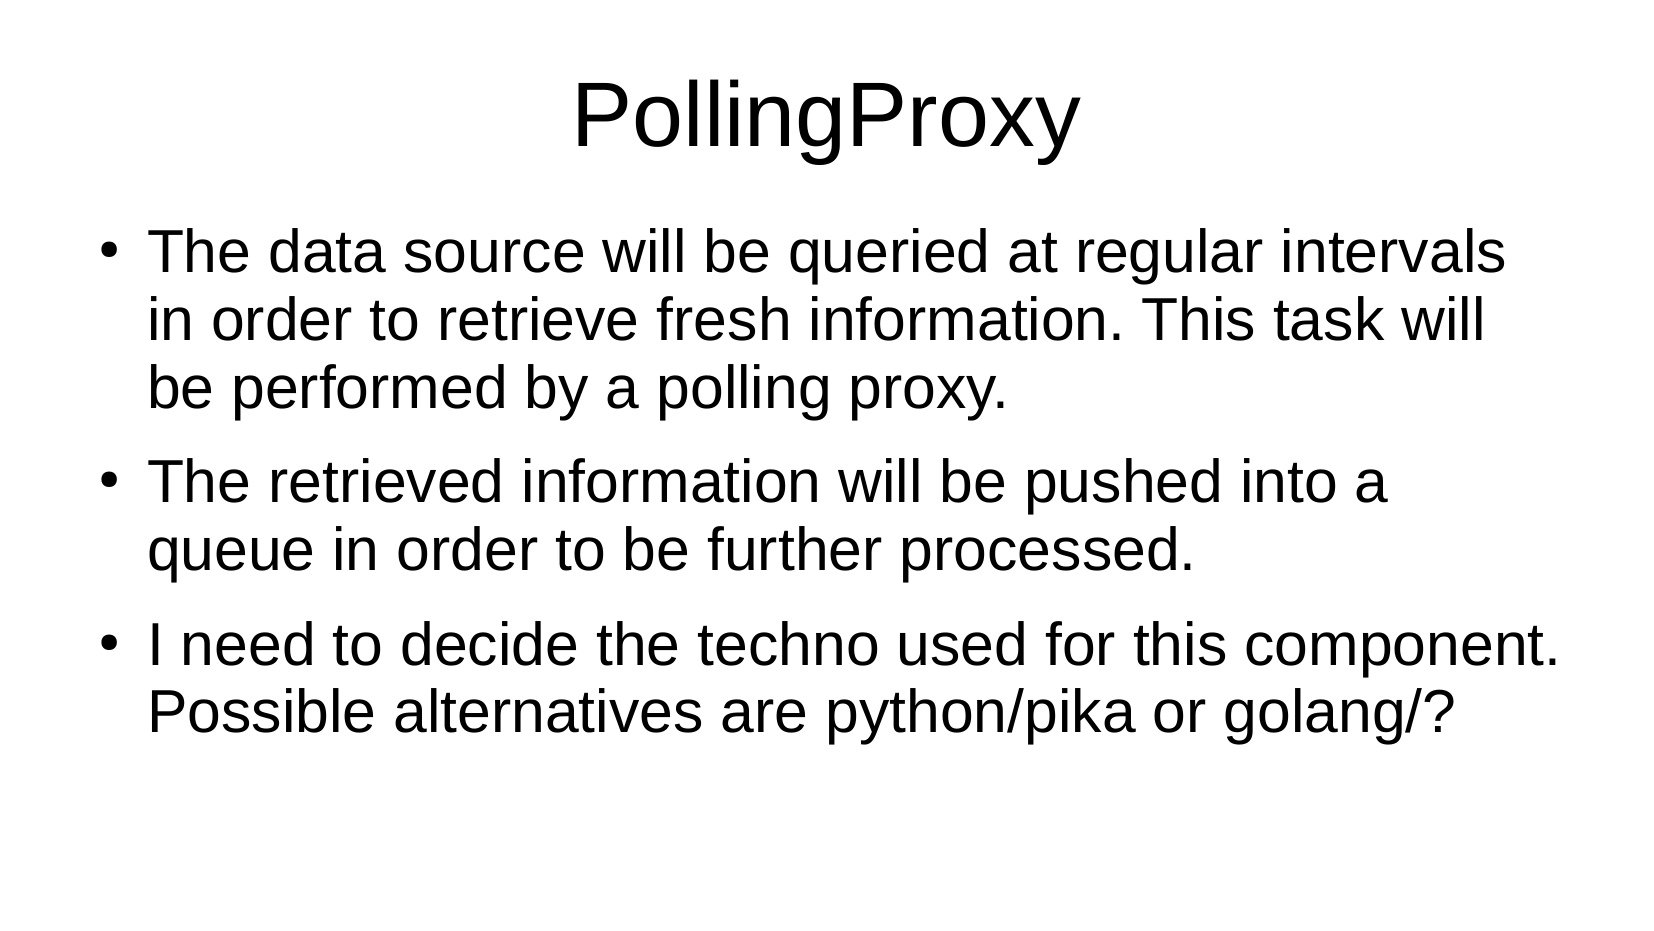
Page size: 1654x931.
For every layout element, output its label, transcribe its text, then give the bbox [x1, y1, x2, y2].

title PollingProxy [82, 37, 1571, 193]
list The data source will be queried at regular intervals in order to retrieve fresh information. This task will be performed by a polling proxy. The retrieved information will be pushed into a queue in order to be further processed. I need to decide the techno used for this component. Possible alternatives are python/pika or golang/? [82, 217, 1571, 758]
